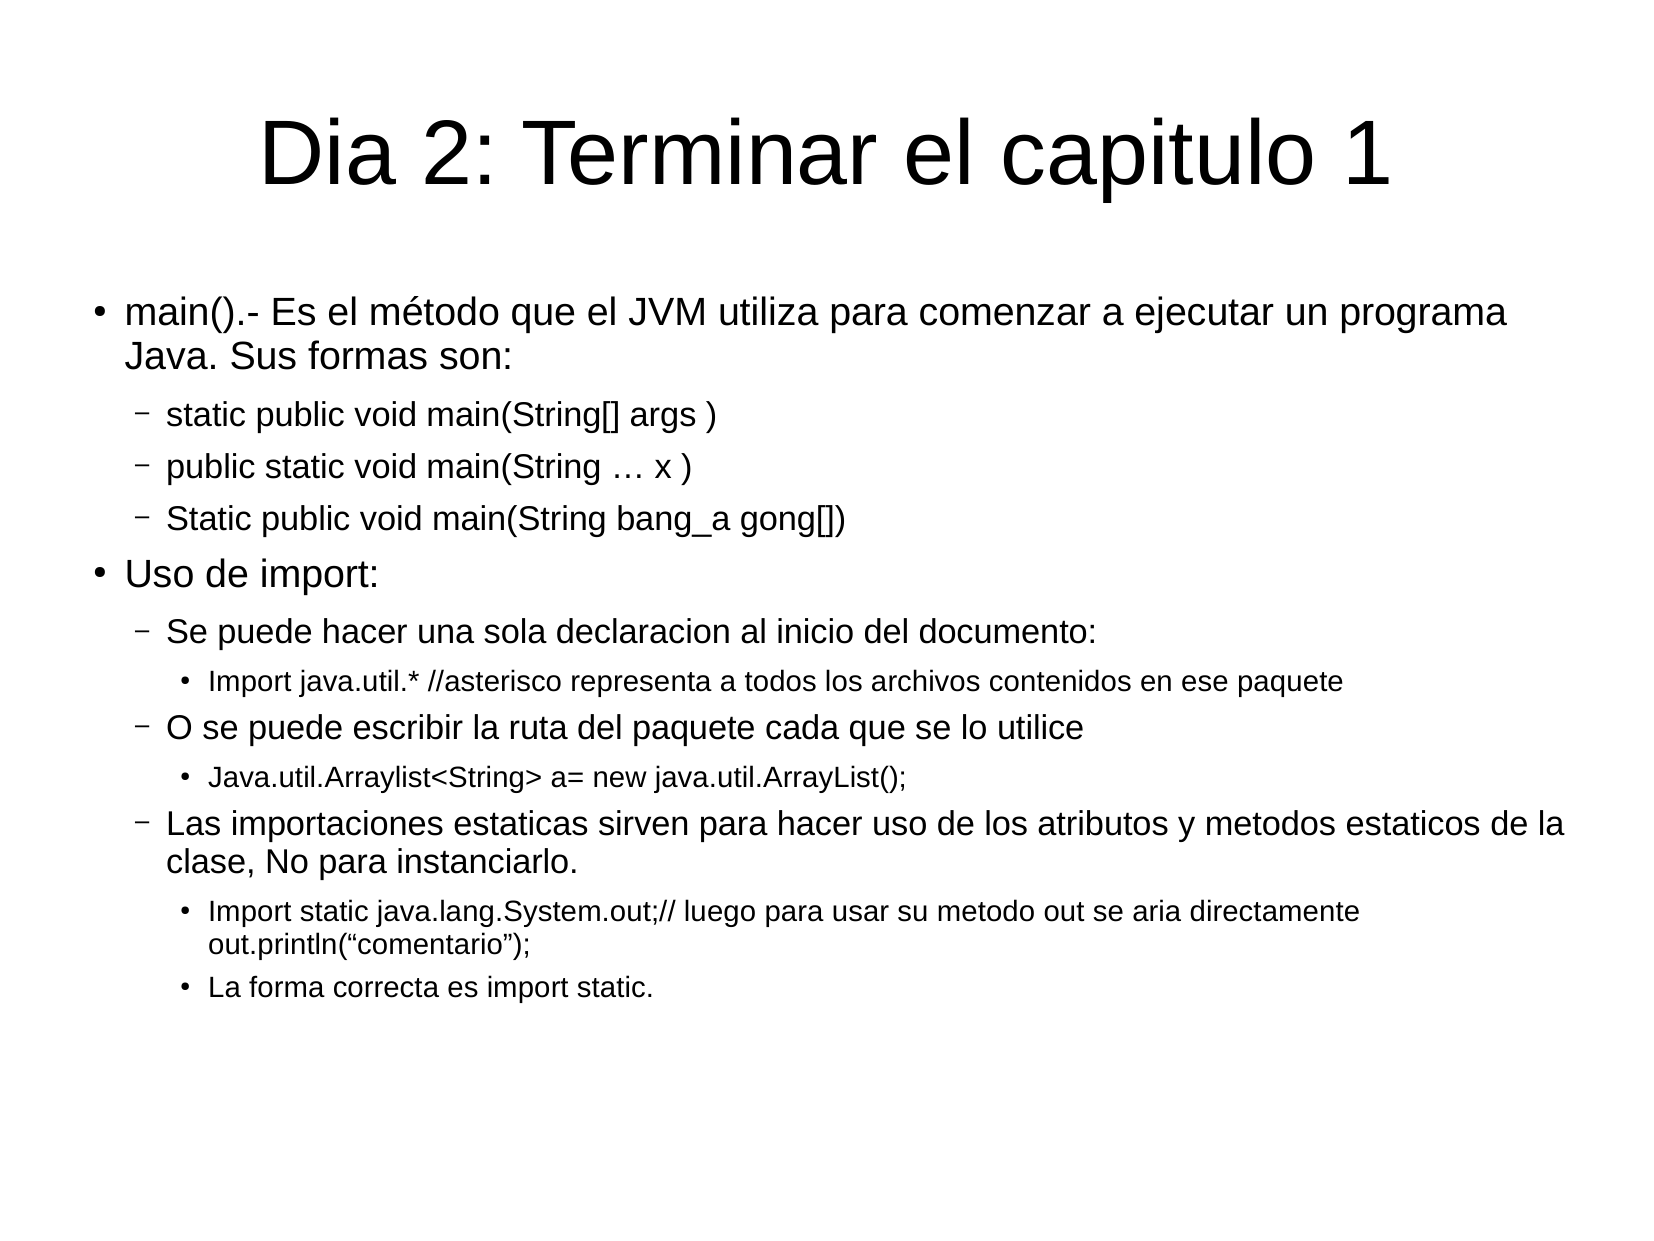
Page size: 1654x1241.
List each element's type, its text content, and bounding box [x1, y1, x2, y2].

title Dia 2: Terminar el capitulo 1 [82, 49, 1571, 257]
list main().- Es el método que el JVM utiliza para comenzar a ejecutar un programa Java. Sus formas son: static public void main(String[] args ) public static void main(String … x ) Static public void main(String bang_a gong[]) Uso de import: Se puede hacer una sola declaracion al inicio del documento: Import java.util.* //asterisco representa a todos los archivos contenidos en ese paquete O se puede escribir la ruta del paquete cada que se lo utilice Java.util.Arraylist<String> a= new java.util.ArrayList(); Las importaciones estaticas sirven para hacer uso de los atributos y metodos estaticos de la clase, No para instanciarlo. Import static java.lang.System.out;// luego para usar su metodo out se aria directamente out.println(“comentario”); La forma correcta es import static. [82, 290, 1571, 1010]
